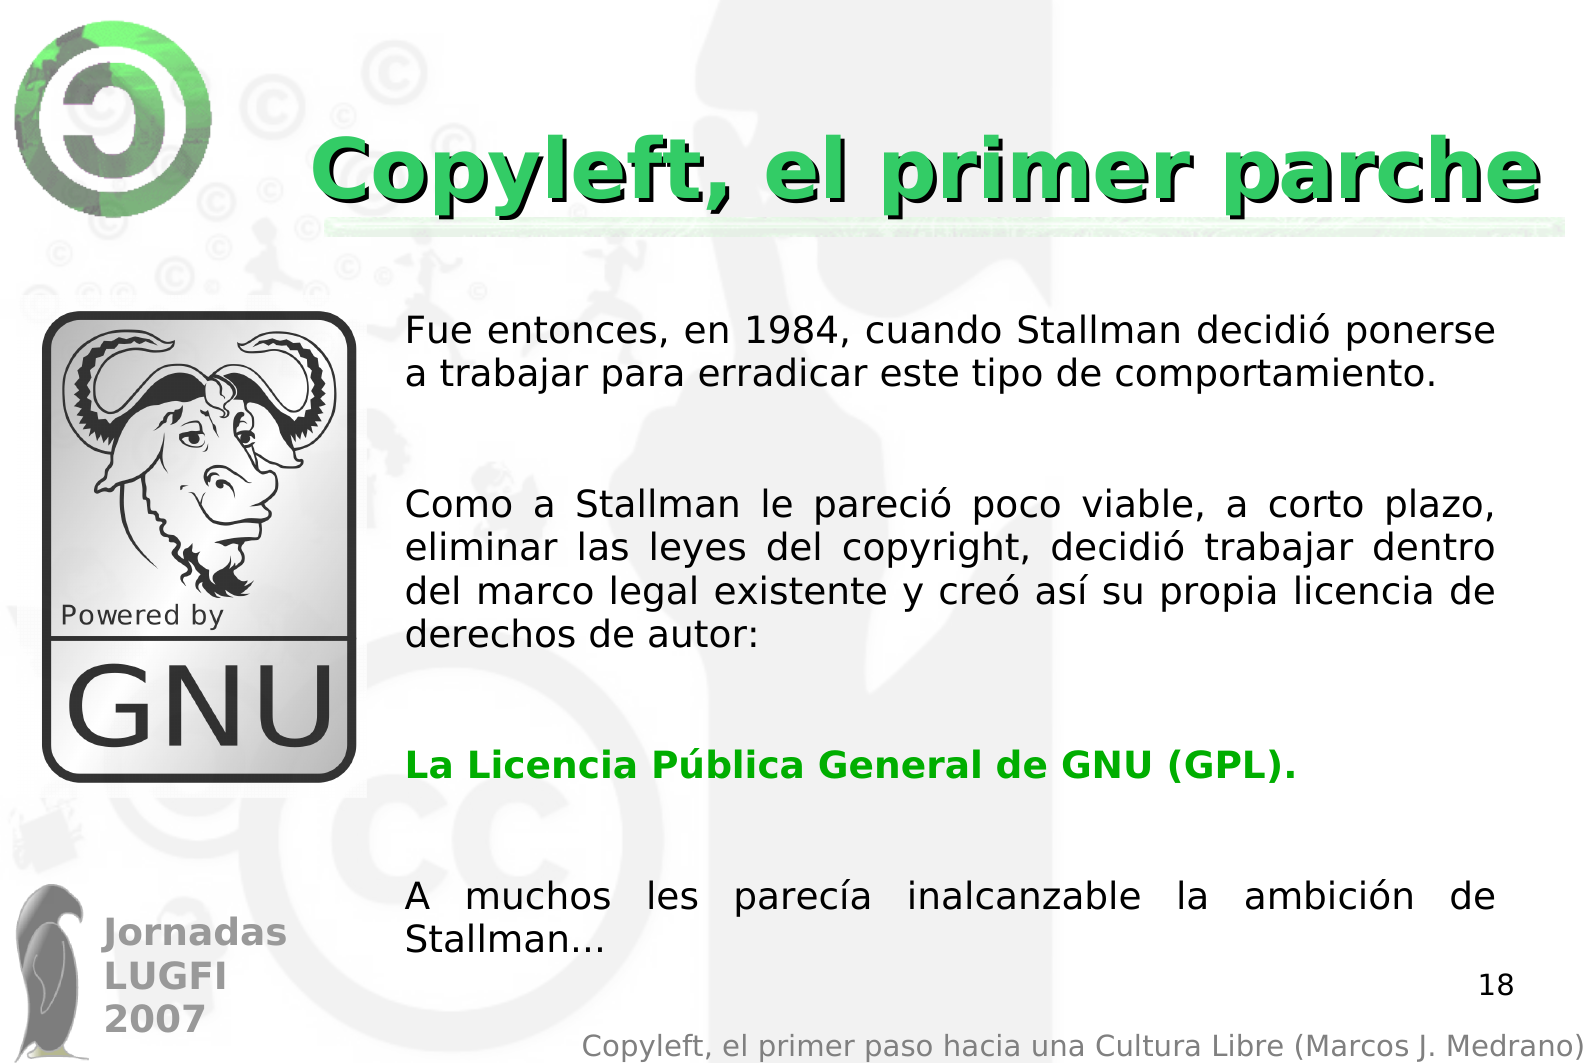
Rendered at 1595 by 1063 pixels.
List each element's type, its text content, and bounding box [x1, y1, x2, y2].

picture [17, 295, 367, 798]
text_box Fue entonces, en 1984, cuando Stallman decidió ponerse a trabajar para erradicar este tipo de comportamiento. Como a Stallman le pareció poco viable, a corto plazo, eliminar las leyes del copyright, decidió trabajar dentro del marco legal existente y creó así su propia licencia de derechos de autor: La Licencia Pública General de GNU (GPL). A muchos les parecía inalcanzable la ambición de Stallman... [389, 301, 1512, 969]
text_box Copyleft, el primer parche [295, 114, 1589, 233]
